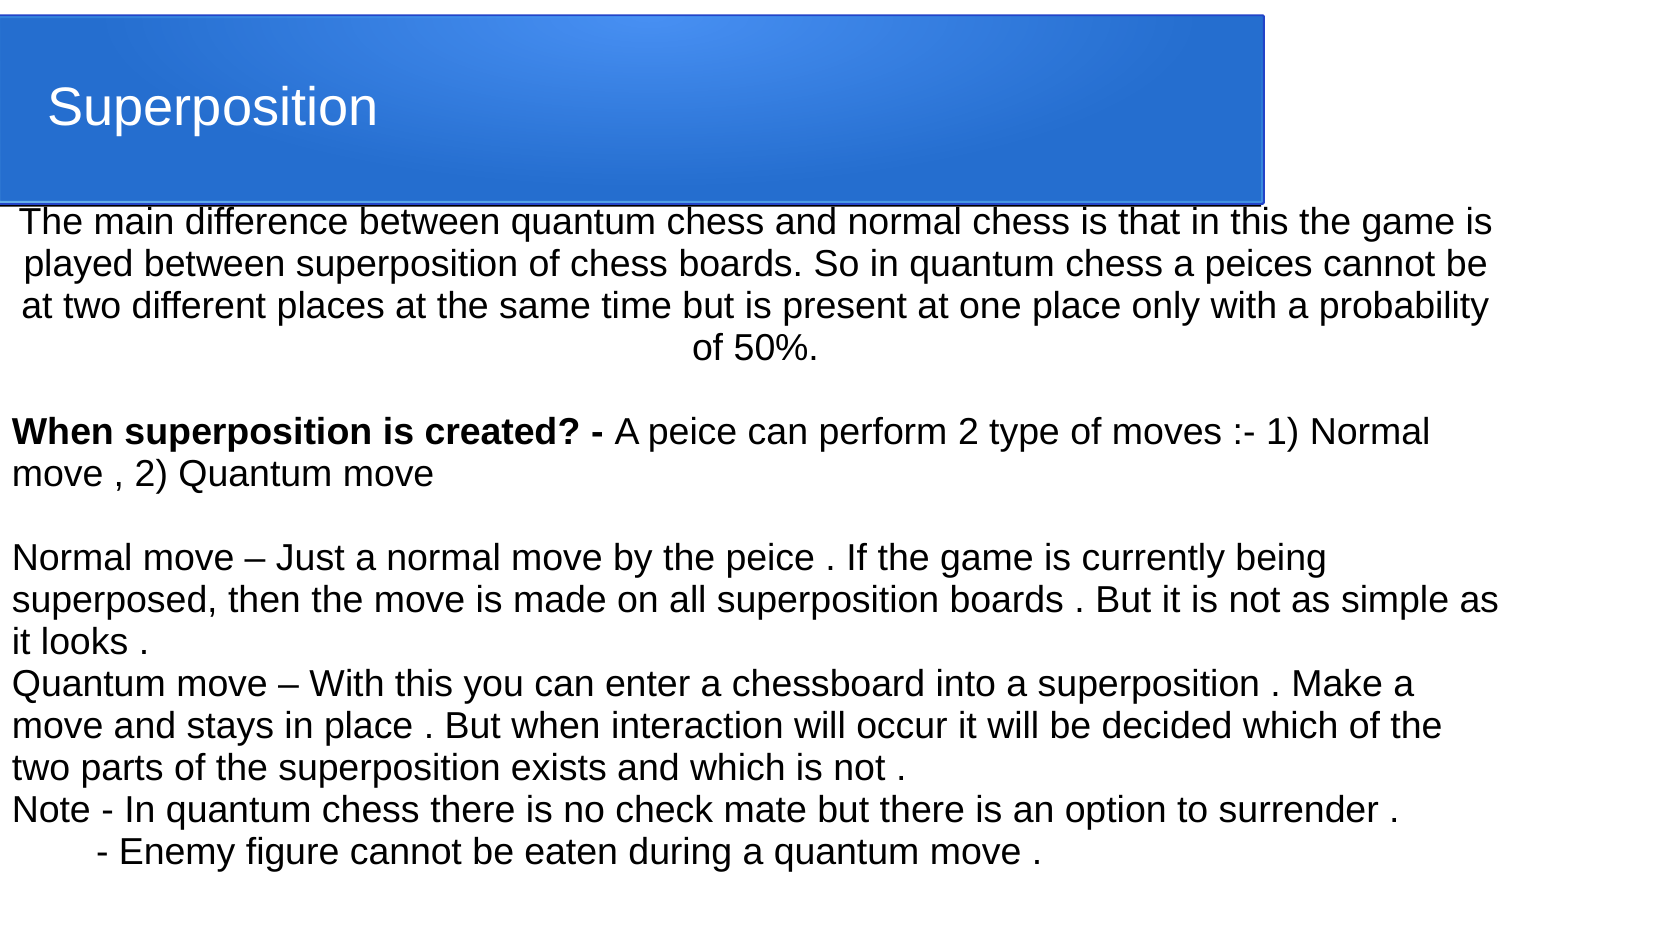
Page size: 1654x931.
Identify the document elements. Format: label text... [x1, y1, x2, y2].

subtitle The main difference between quantum chess and normal chess is that in this the game is played between superposition of chess boards. So in quantum chess a peices cannot be at two different places at the same time but is present at one place only with a probability of 50%. When superposition is created? - A peice can perform 2 type of moves :- 1) Normal move , 2) Quantum move Normal move – Just a normal move by the peice . If the game is currently being superposed, then the move is made on all superposition boards . But it is not as simple as it looks . Quantum move – With this you can enter a chessboard into a superposition . Make a move and stays in place . But when interaction will occur it will be decided which of the two parts of the superposition exists and which is not . Note - In quantum chess there is no check mate but there is an option to surrender . - Enemy figure cannot be eaten during a quantum move . [11, 200, 1501, 931]
title Superposition [47, 59, 1199, 154]
